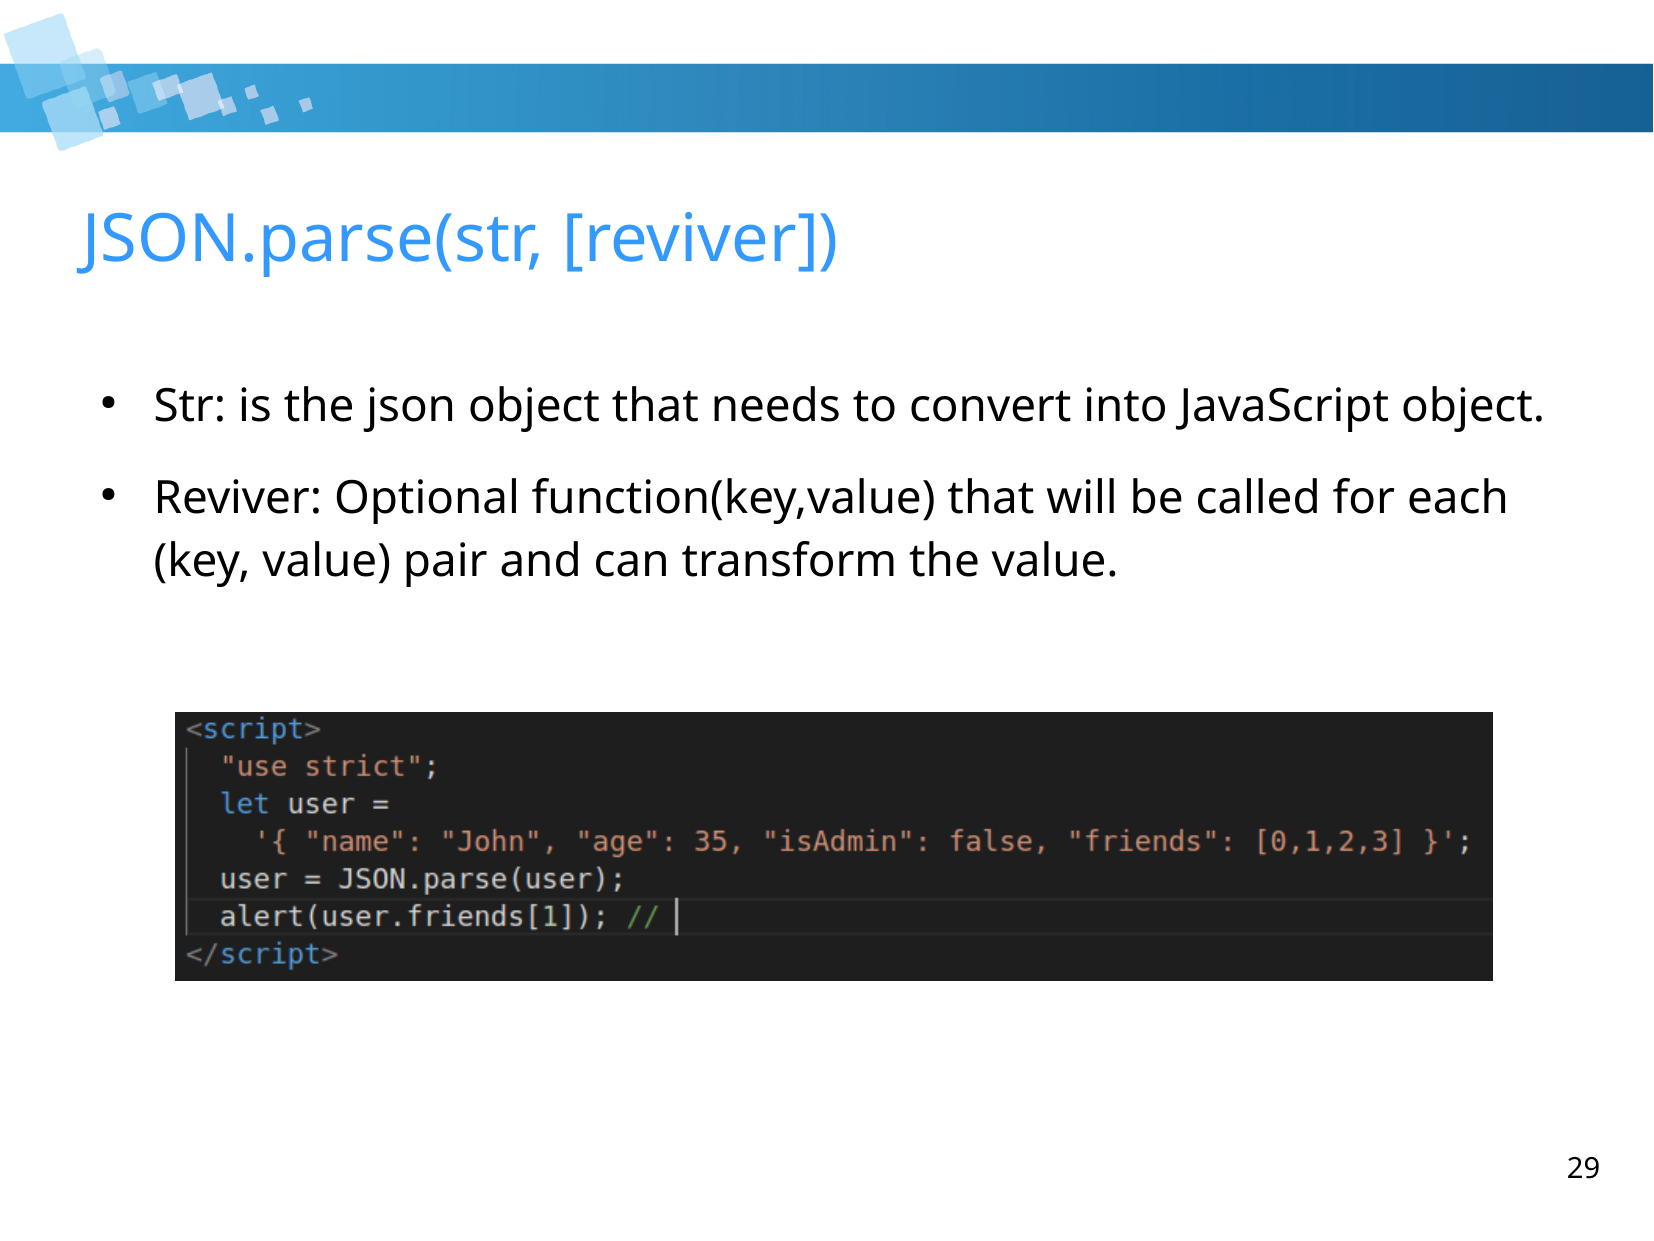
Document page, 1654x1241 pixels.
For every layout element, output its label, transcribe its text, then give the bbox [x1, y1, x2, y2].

list Str: is the json object that needs to convert into JavaScript object. Reviver: Optional function(key,value) that will be called for each (key, value) pair and can transform the value. [82, 372, 1571, 1093]
picture [0, 0, 1653, 1238]
title JSON.parse(str, [reviver]) [82, 131, 1571, 340]
